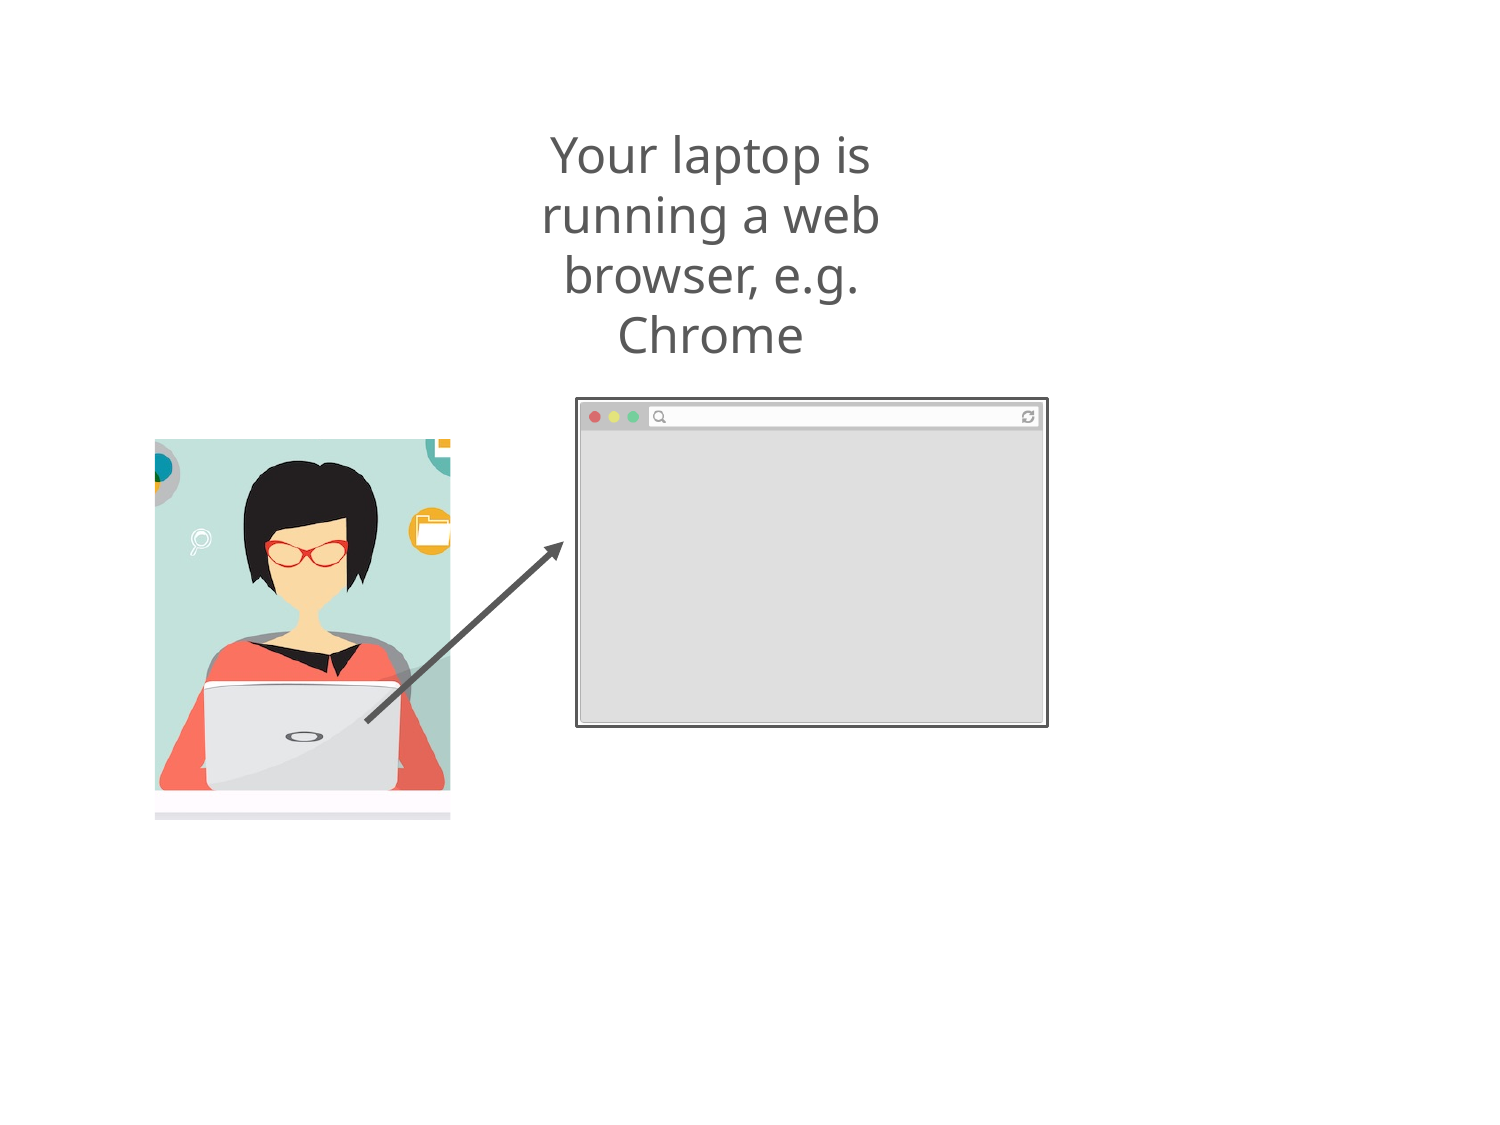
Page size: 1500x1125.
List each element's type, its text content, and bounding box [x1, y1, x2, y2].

list Your laptop is running a web browser, e.g. Chrome [489, 108, 933, 345]
picture [577, 399, 1046, 726]
picture [154, 439, 451, 820]
